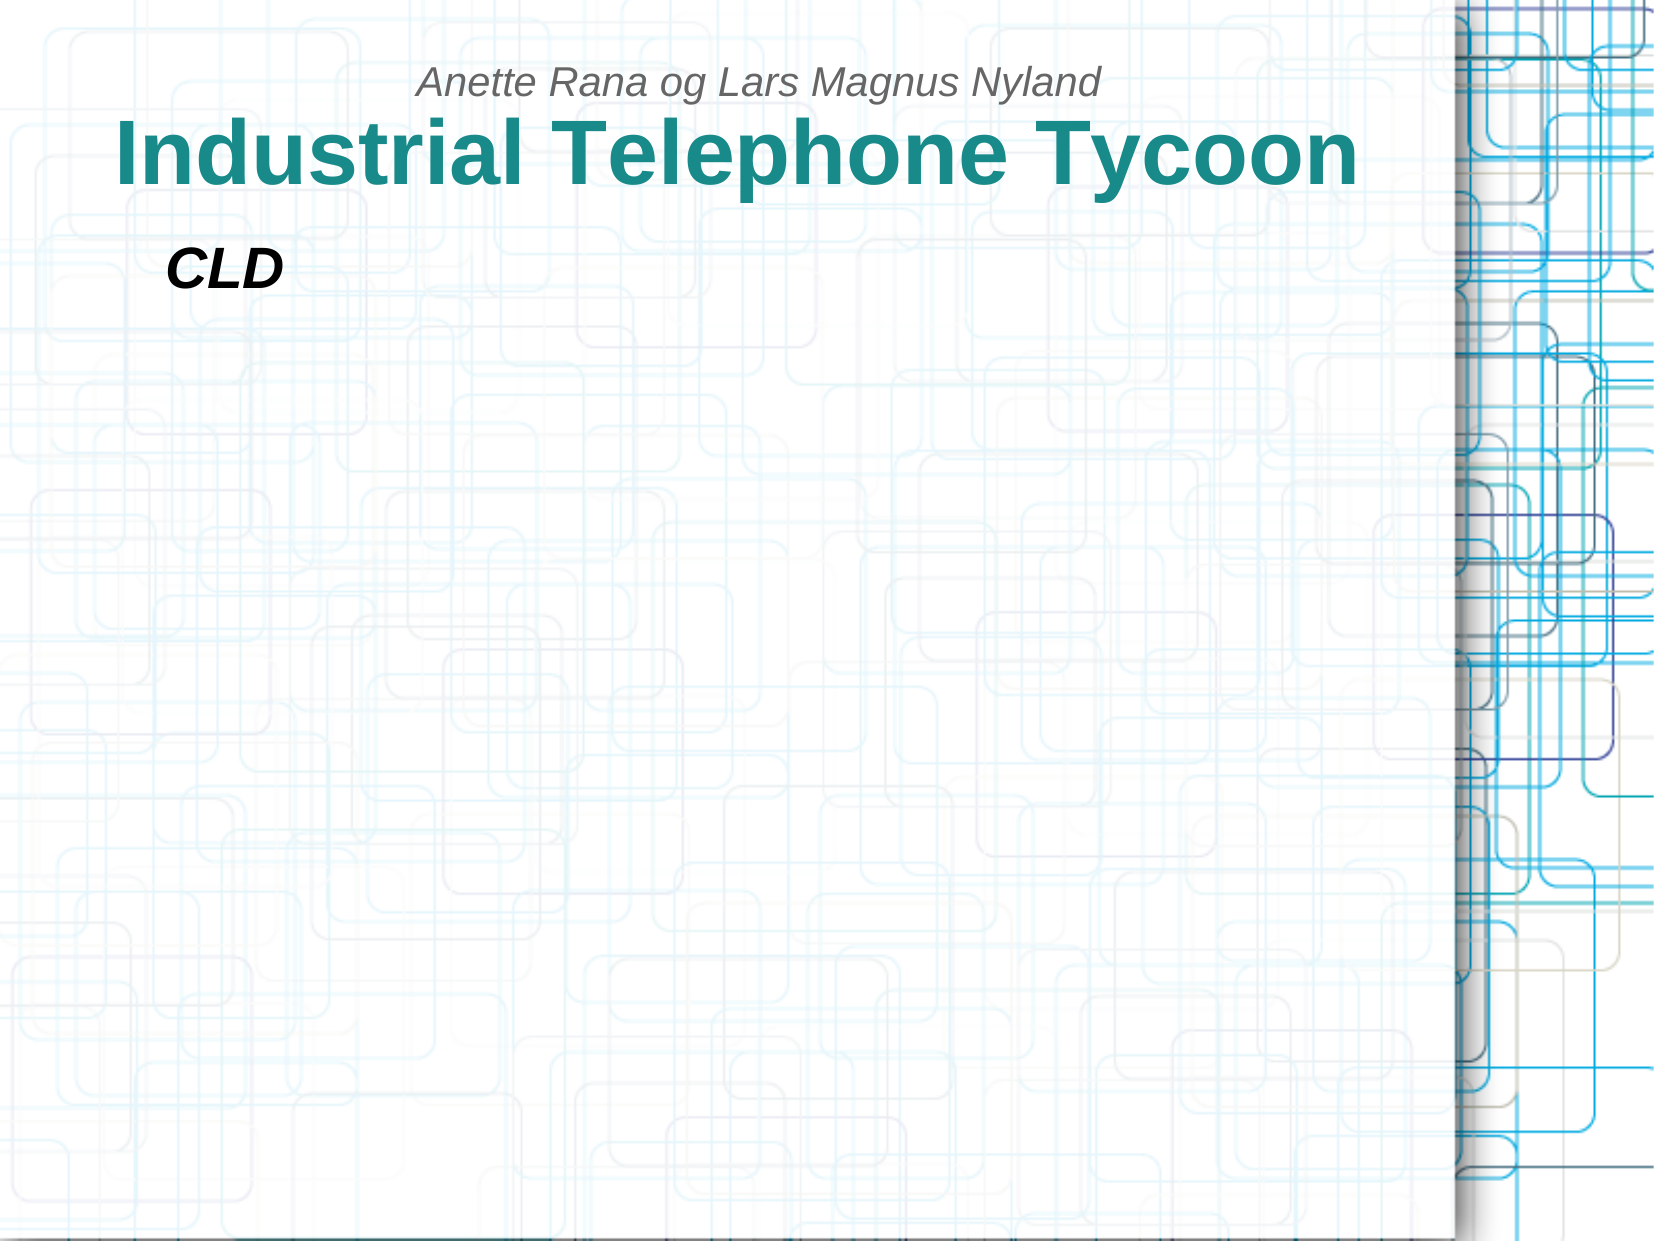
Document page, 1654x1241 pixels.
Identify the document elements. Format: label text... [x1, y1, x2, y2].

list CLD [70, 236, 1406, 1205]
picture [0, 0, 1654, 1241]
list Anette Rana og Lars Magnus Nyland [82, 58, 1418, 210]
title Industrial Telephone Tycoon [59, 56, 1418, 250]
